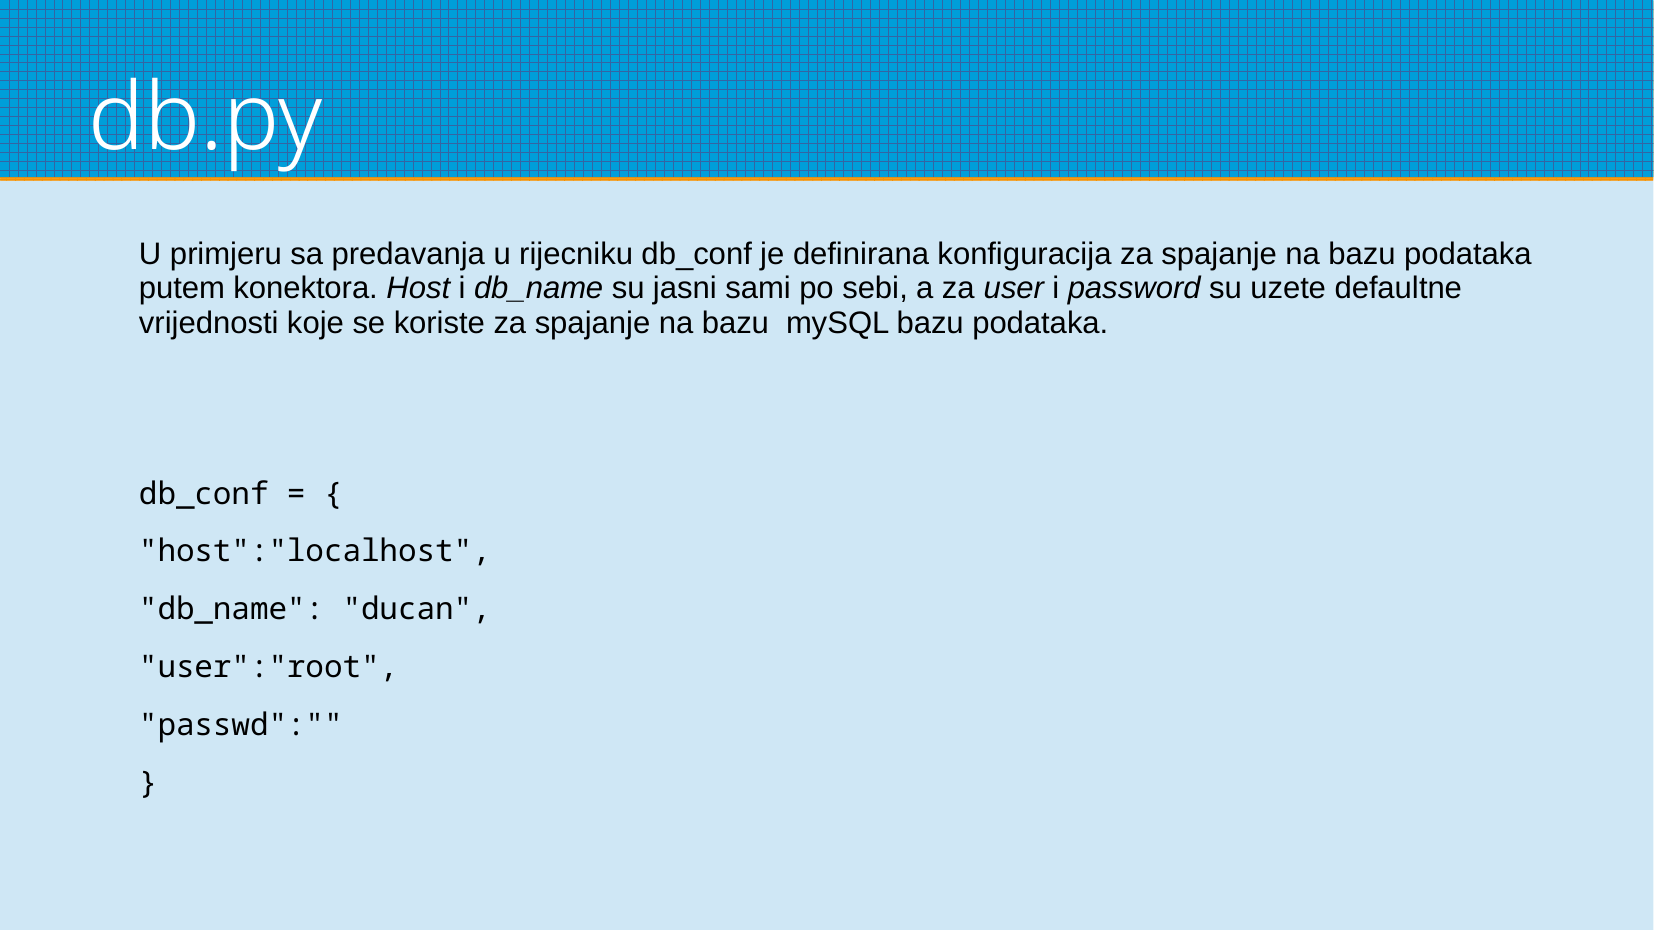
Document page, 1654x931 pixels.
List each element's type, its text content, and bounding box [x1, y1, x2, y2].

title db.py [88, 14, 1565, 178]
list U primjeru sa predavanja u rijecniku db_conf je definirana konfiguracija za spajanje na bazu podataka putem konektora. Host i db_name su jasni sami po sebi, a za user i password su uzete defaultne vrijednosti koje se koriste za spajanje na bazu mySQL bazu podataka. db_conf = { "host":"localhost", "db_name": "ducan", "user":"root", "passwd":"" } [88, 236, 1565, 813]
